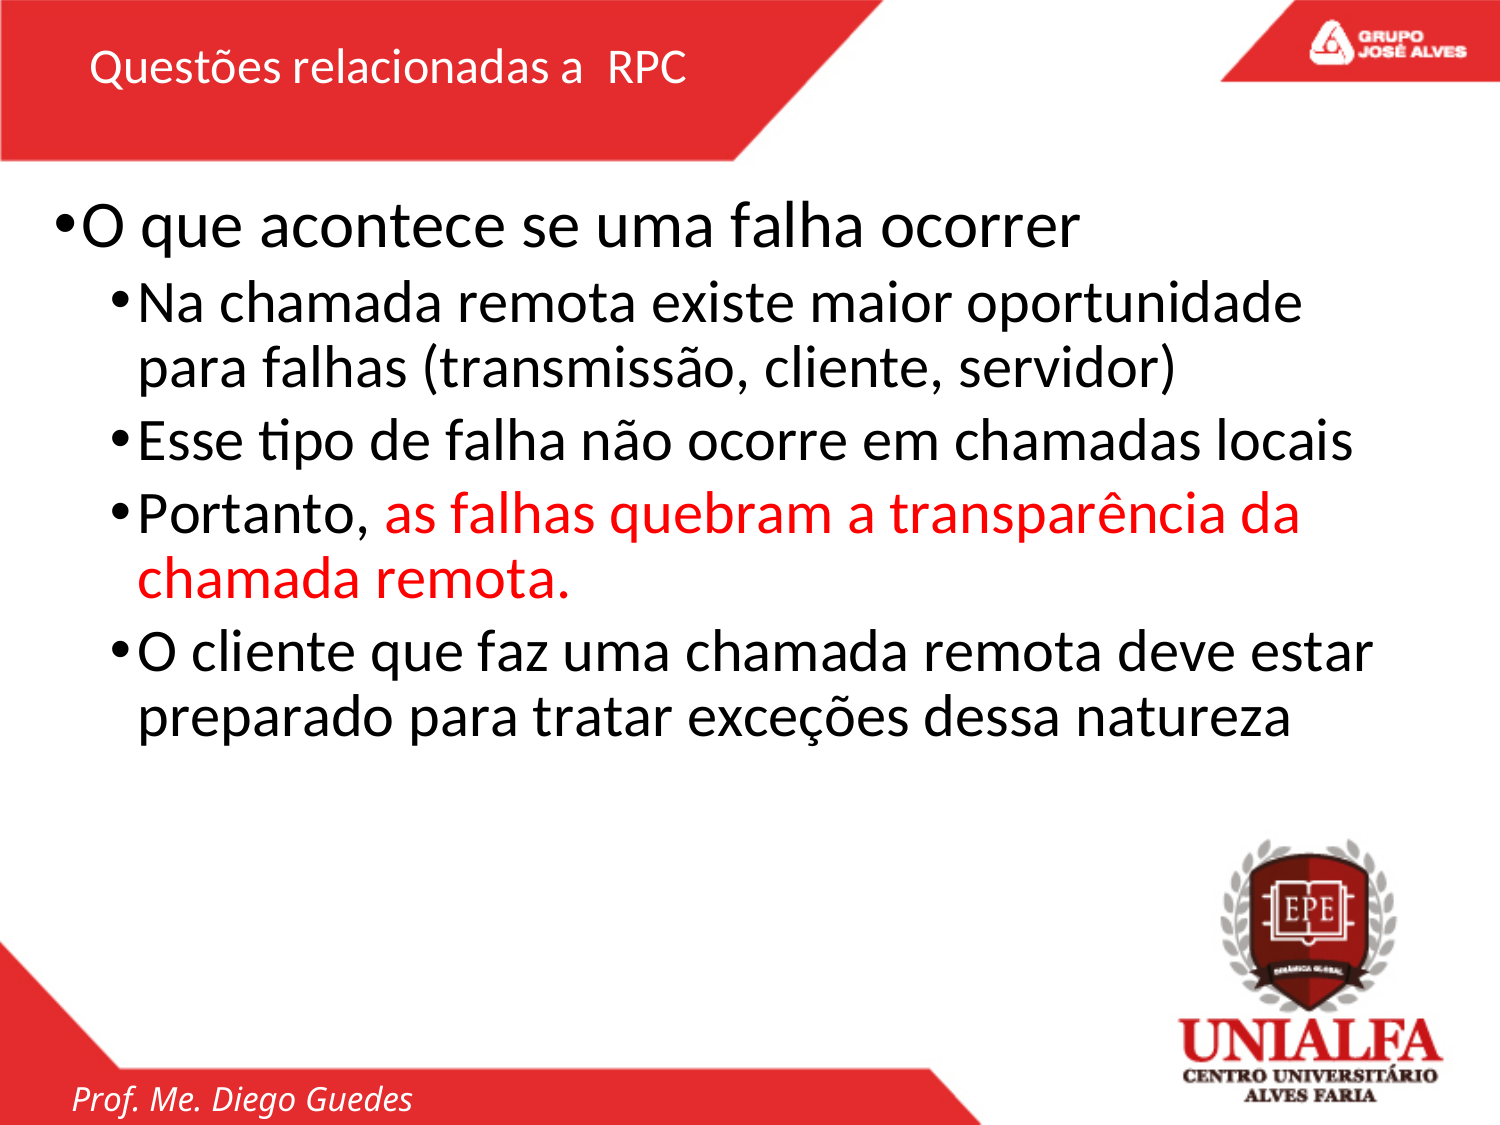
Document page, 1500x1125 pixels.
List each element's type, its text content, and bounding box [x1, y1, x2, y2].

picture [0, 0, 1500, 1125]
text_box Questões relacionadas a RPC [74, 25, 730, 101]
text_box Prof. Me. Diego Guedes [56, 1070, 711, 1125]
list O que acontece se uma falha ocorrer Na chamada remota existe maior oportunidade para falhas (transmissão, cliente, servidor) Esse tipo de falha não ocorre em chamadas locais Portanto, as falhas quebram a transparência da chamada remota. O cliente que faz uma chamada remota deve estar preparado para tratar exceções dessa natureza [38, 182, 1425, 933]
